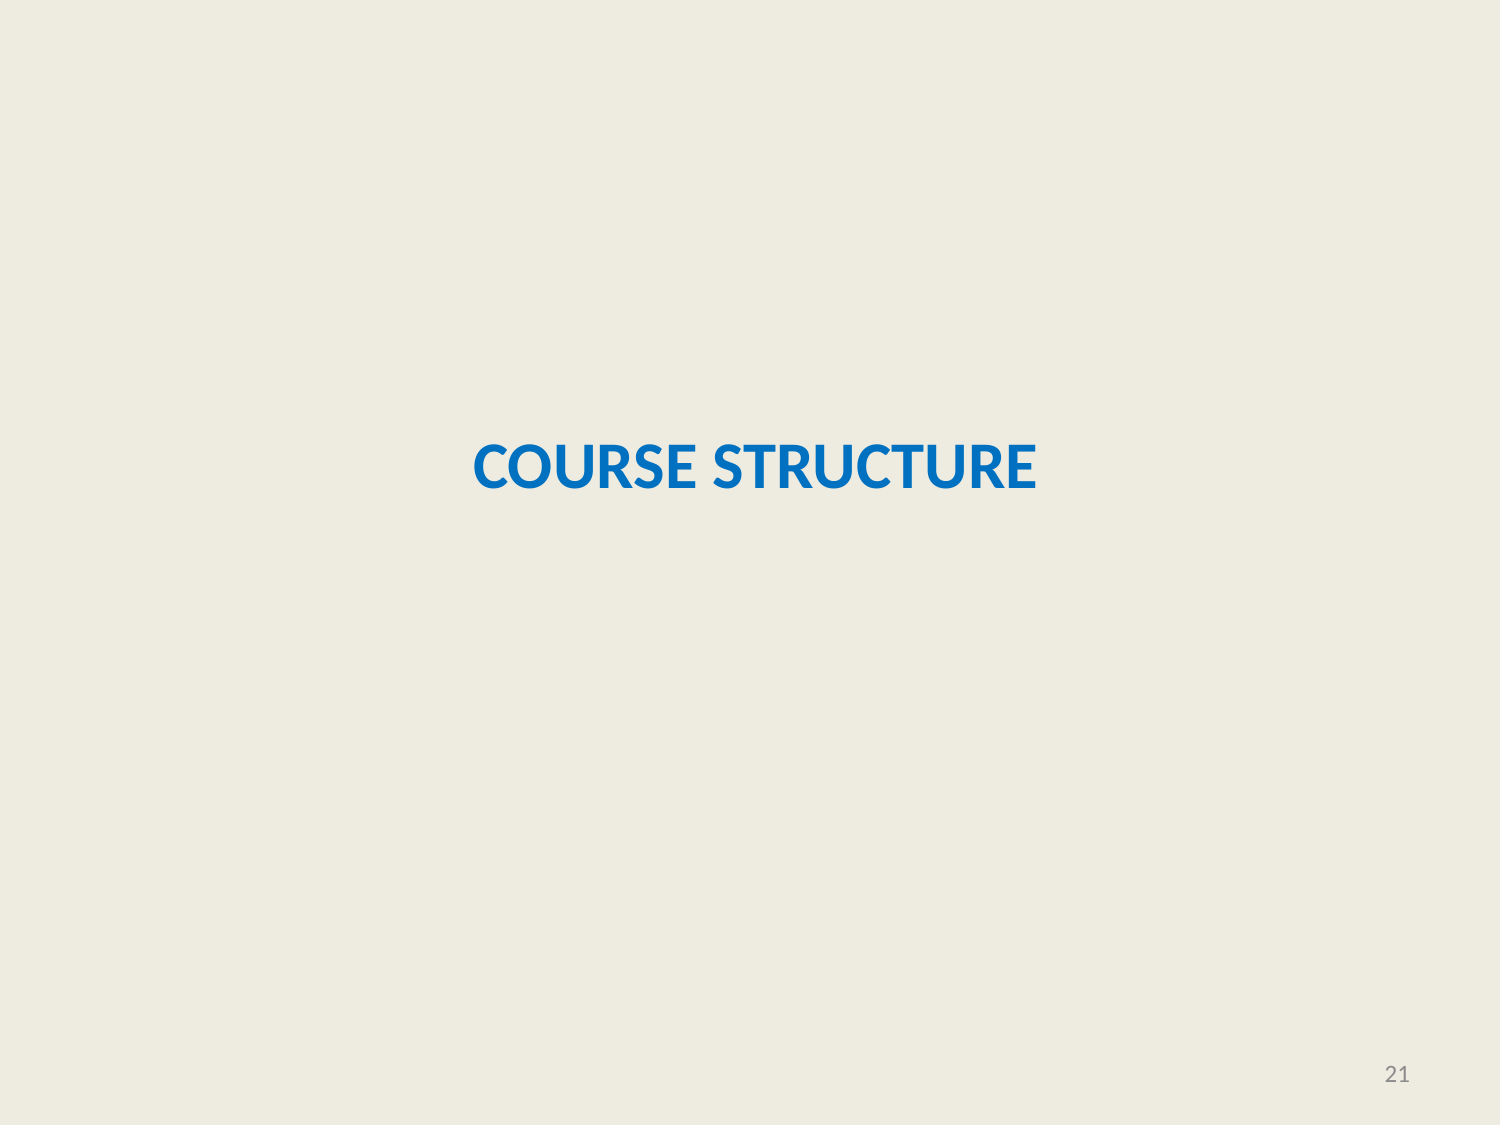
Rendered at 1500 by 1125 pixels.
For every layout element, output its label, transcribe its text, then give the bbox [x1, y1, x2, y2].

title Course Structure [118, 414, 1394, 476]
list [118, 476, 1394, 723]
slide_number <number> [1074, 1042, 1425, 1103]
